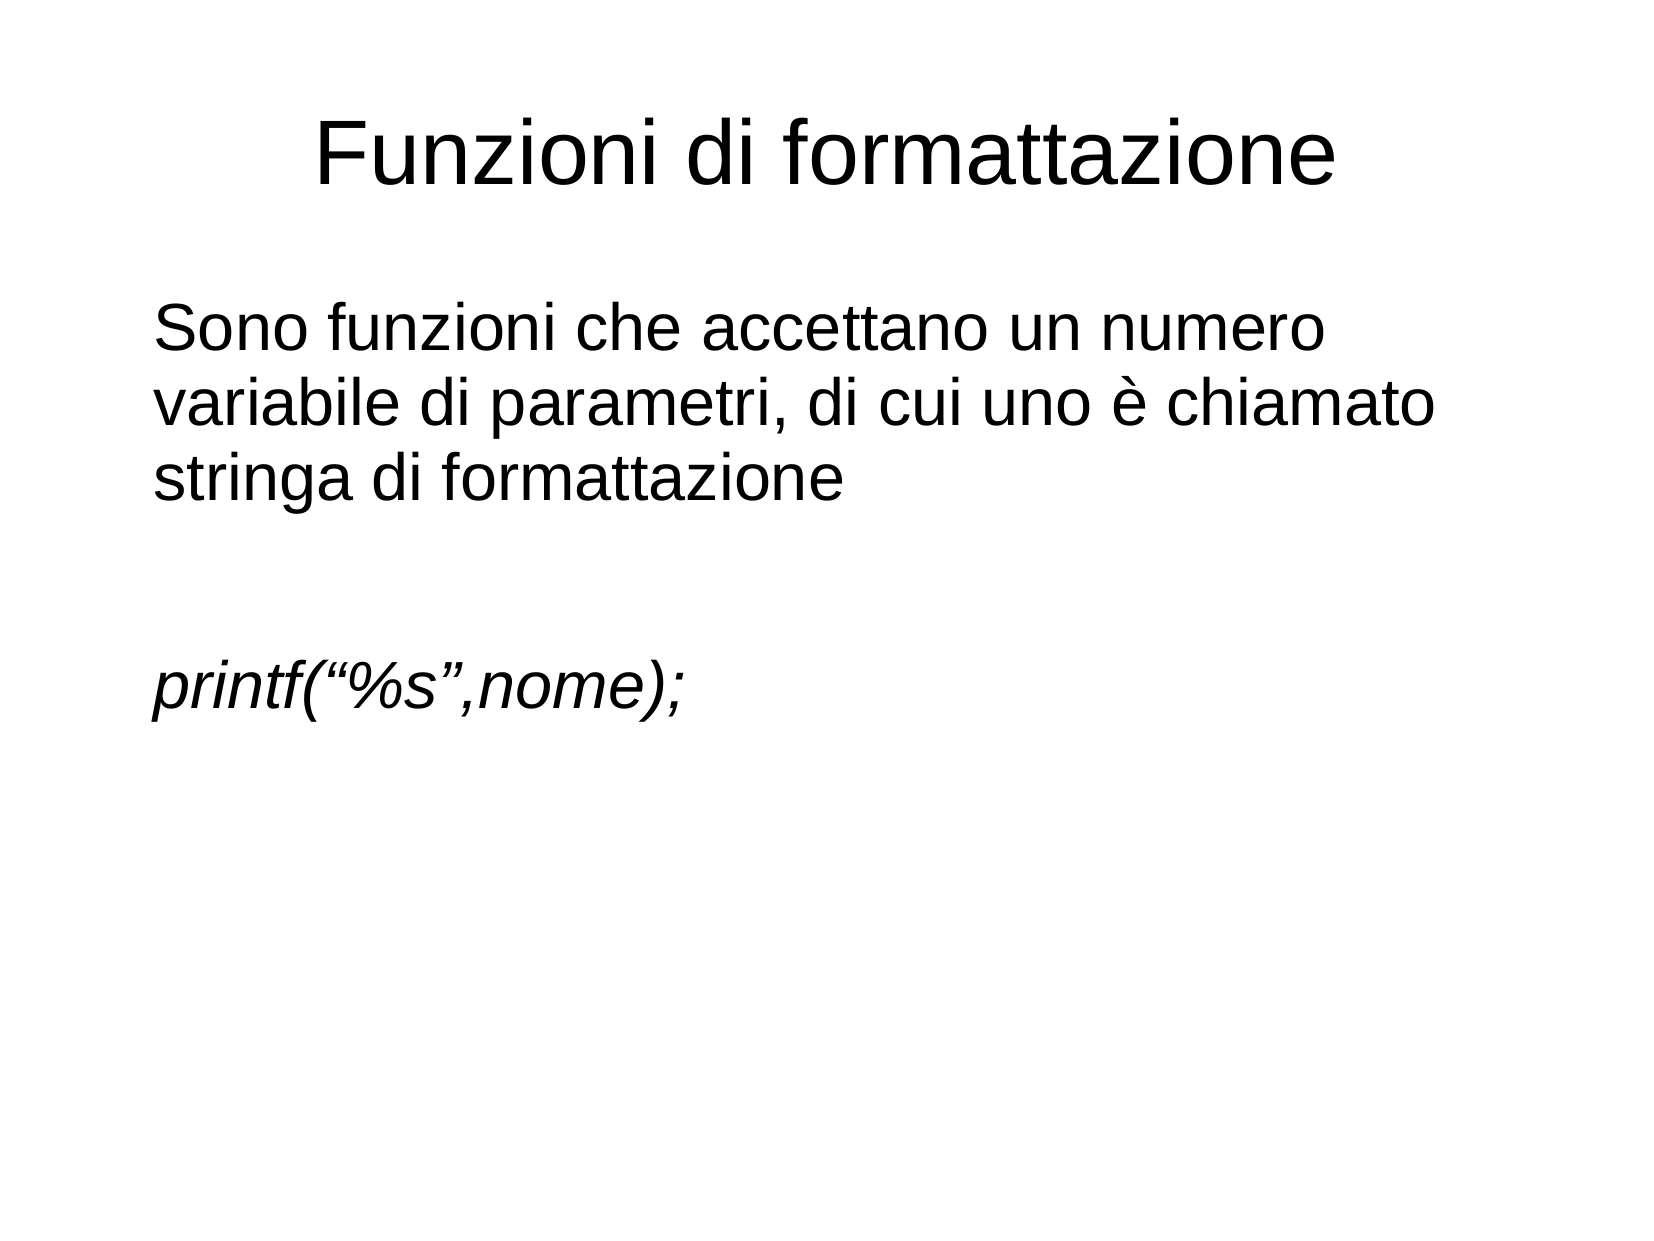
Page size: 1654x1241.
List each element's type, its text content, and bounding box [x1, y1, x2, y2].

list Sono funzioni che accettano un numero variabile di parametri, di cui uno è chiamato stringa di formattazione printf(“%s”,nome); [82, 290, 1571, 1010]
title Funzioni di formattazione [82, 49, 1571, 257]
